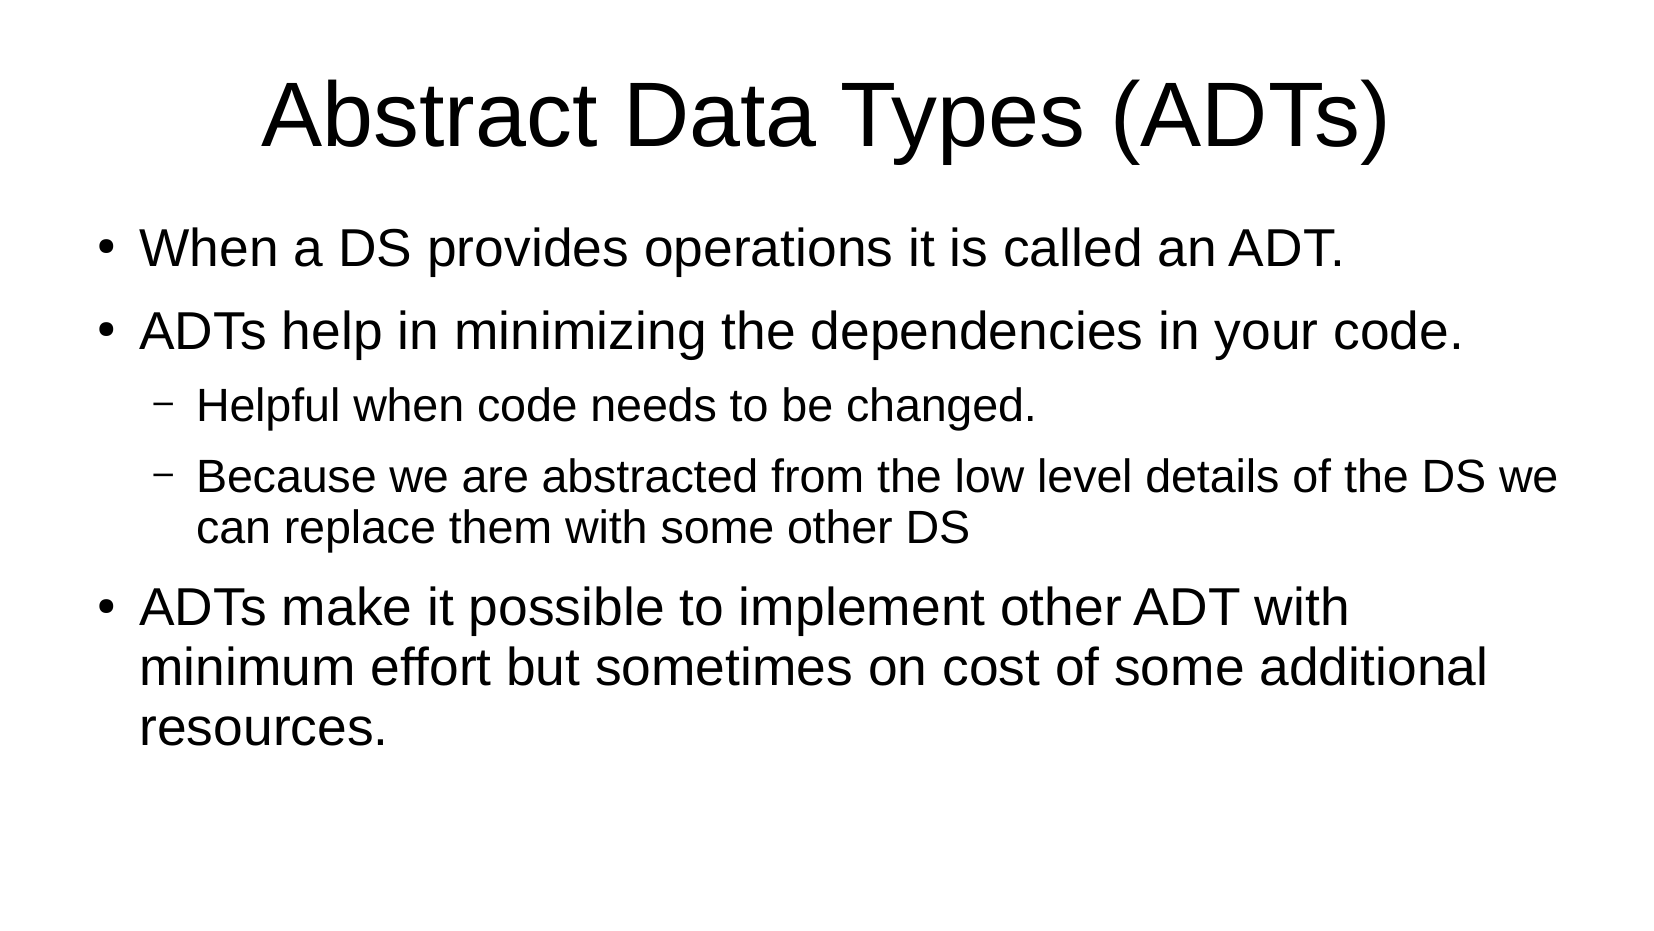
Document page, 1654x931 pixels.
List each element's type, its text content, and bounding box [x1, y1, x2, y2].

list When a DS provides operations it is called an ADT. ADTs help in minimizing the dependencies in your code. Helpful when code needs to be changed. Because we are abstracted from the low level details of the DS we can replace them with some other DS ADTs make it possible to implement other ADT with minimum effort but sometimes on cost of some additional resources. [82, 217, 1571, 758]
title Abstract Data Types (ADTs) [82, 37, 1571, 193]
